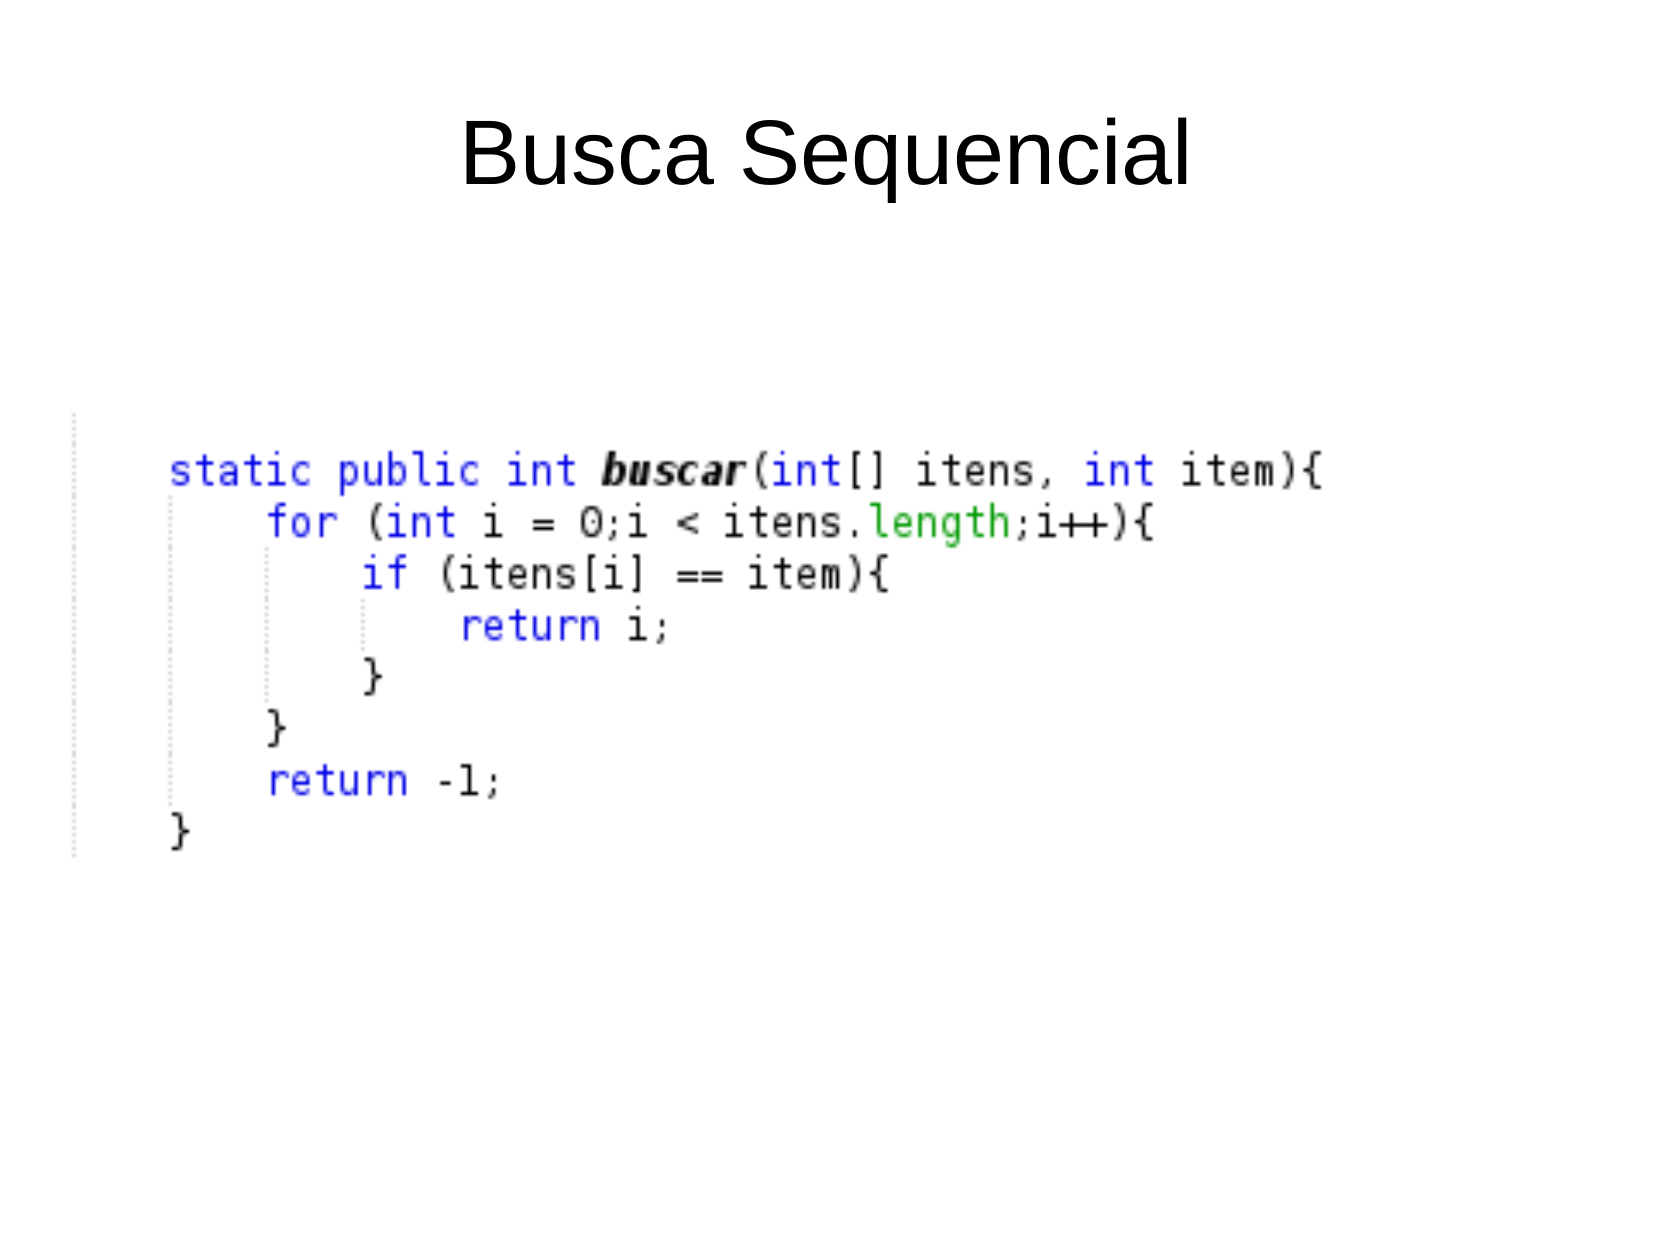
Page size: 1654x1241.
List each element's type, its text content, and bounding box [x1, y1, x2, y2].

title Busca Sequencial [82, 49, 1571, 257]
picture [70, 411, 1604, 910]
